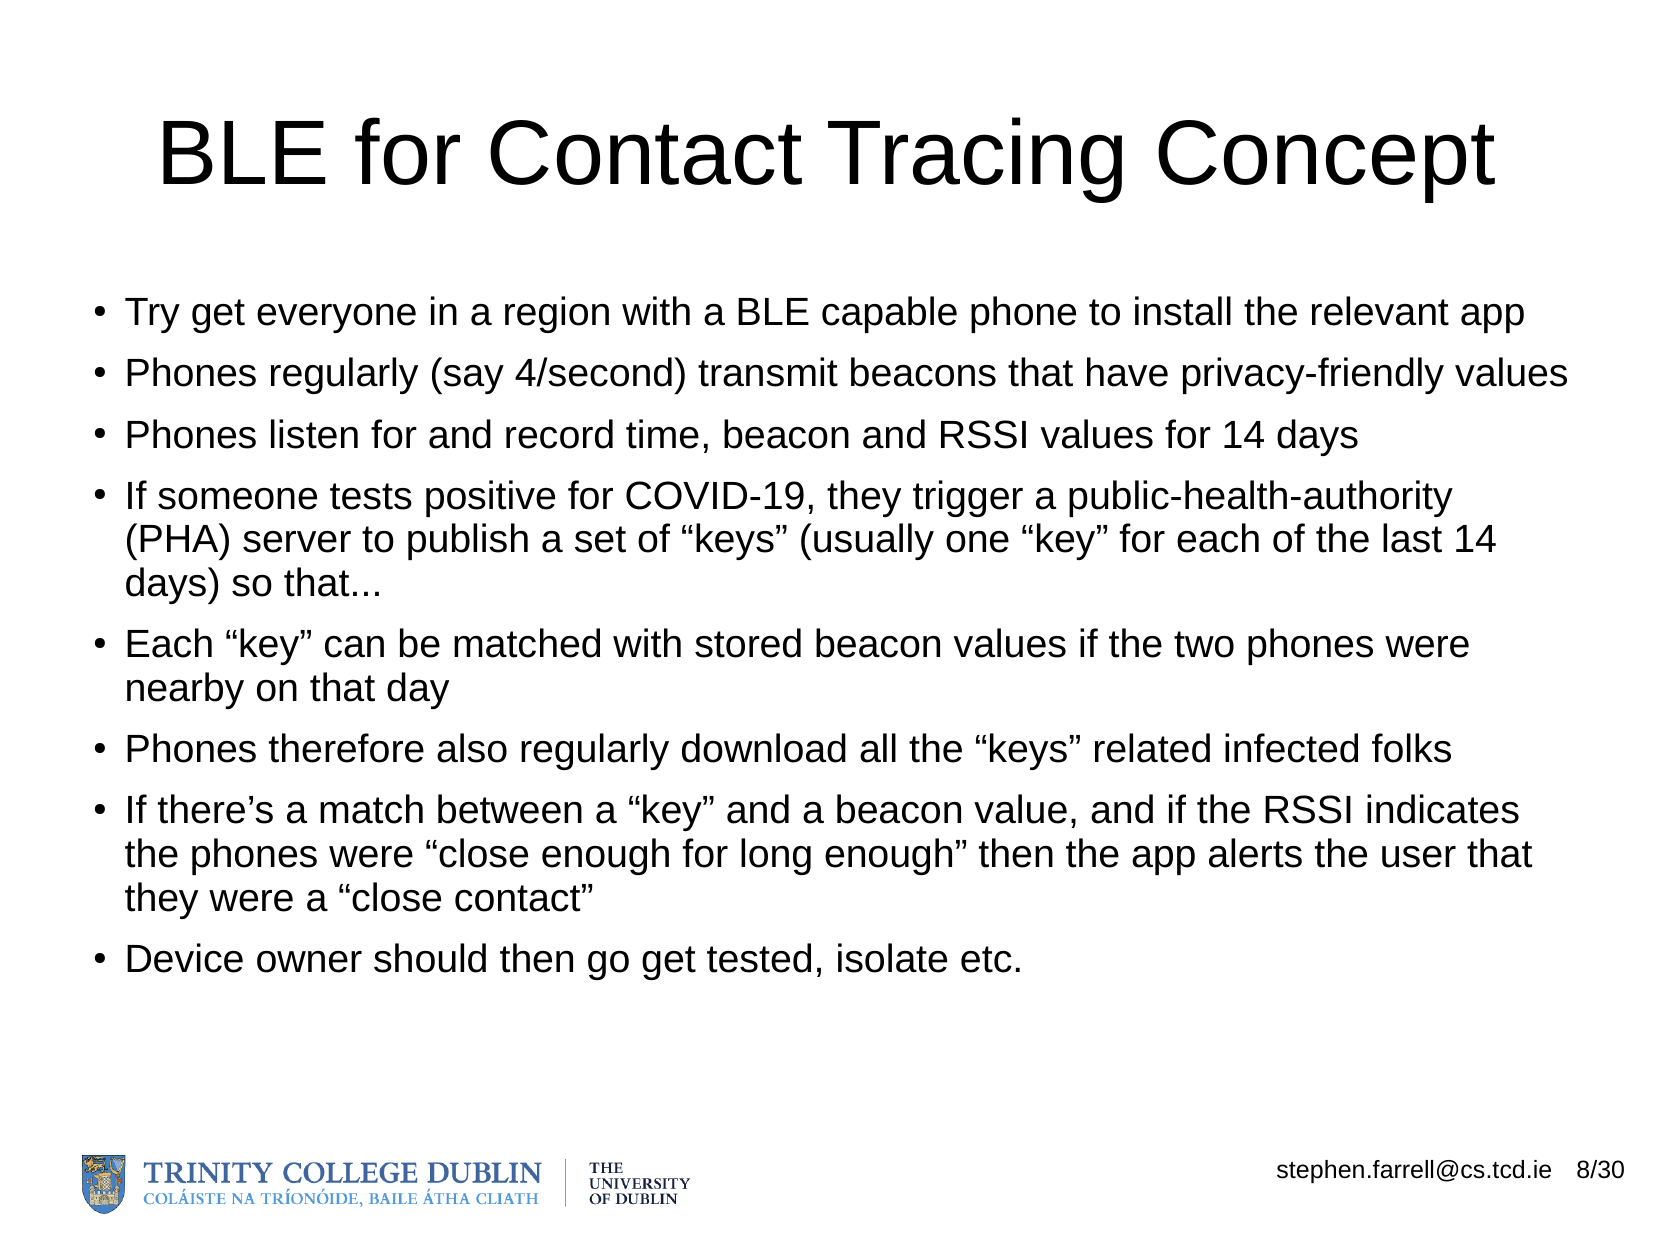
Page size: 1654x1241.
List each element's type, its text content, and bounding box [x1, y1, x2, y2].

picture [82, 1155, 694, 1214]
title BLE for Contact Tracing Concept [82, 49, 1571, 257]
list Try get everyone in a region with a BLE capable phone to install the relevant app Phones regularly (say 4/second) transmit beacons that have privacy-friendly values Phones listen for and record time, beacon and RSSI values for 14 days If someone tests positive for COVID-19, they trigger a public-health-authority (PHA) server to publish a set of “keys” (usually one “key” for each of the last 14 days) so that... Each “key” can be matched with stored beacon values if the two phones were nearby on that day Phones therefore also regularly download all the “keys” related infected folks If there’s a match between a “key” and a beacon value, and if the RSSI indicates the phones were “close enough for long enough” then the app alerts the user that they were a “close contact” Device owner should then go get tested, isolate etc. [82, 290, 1571, 1010]
